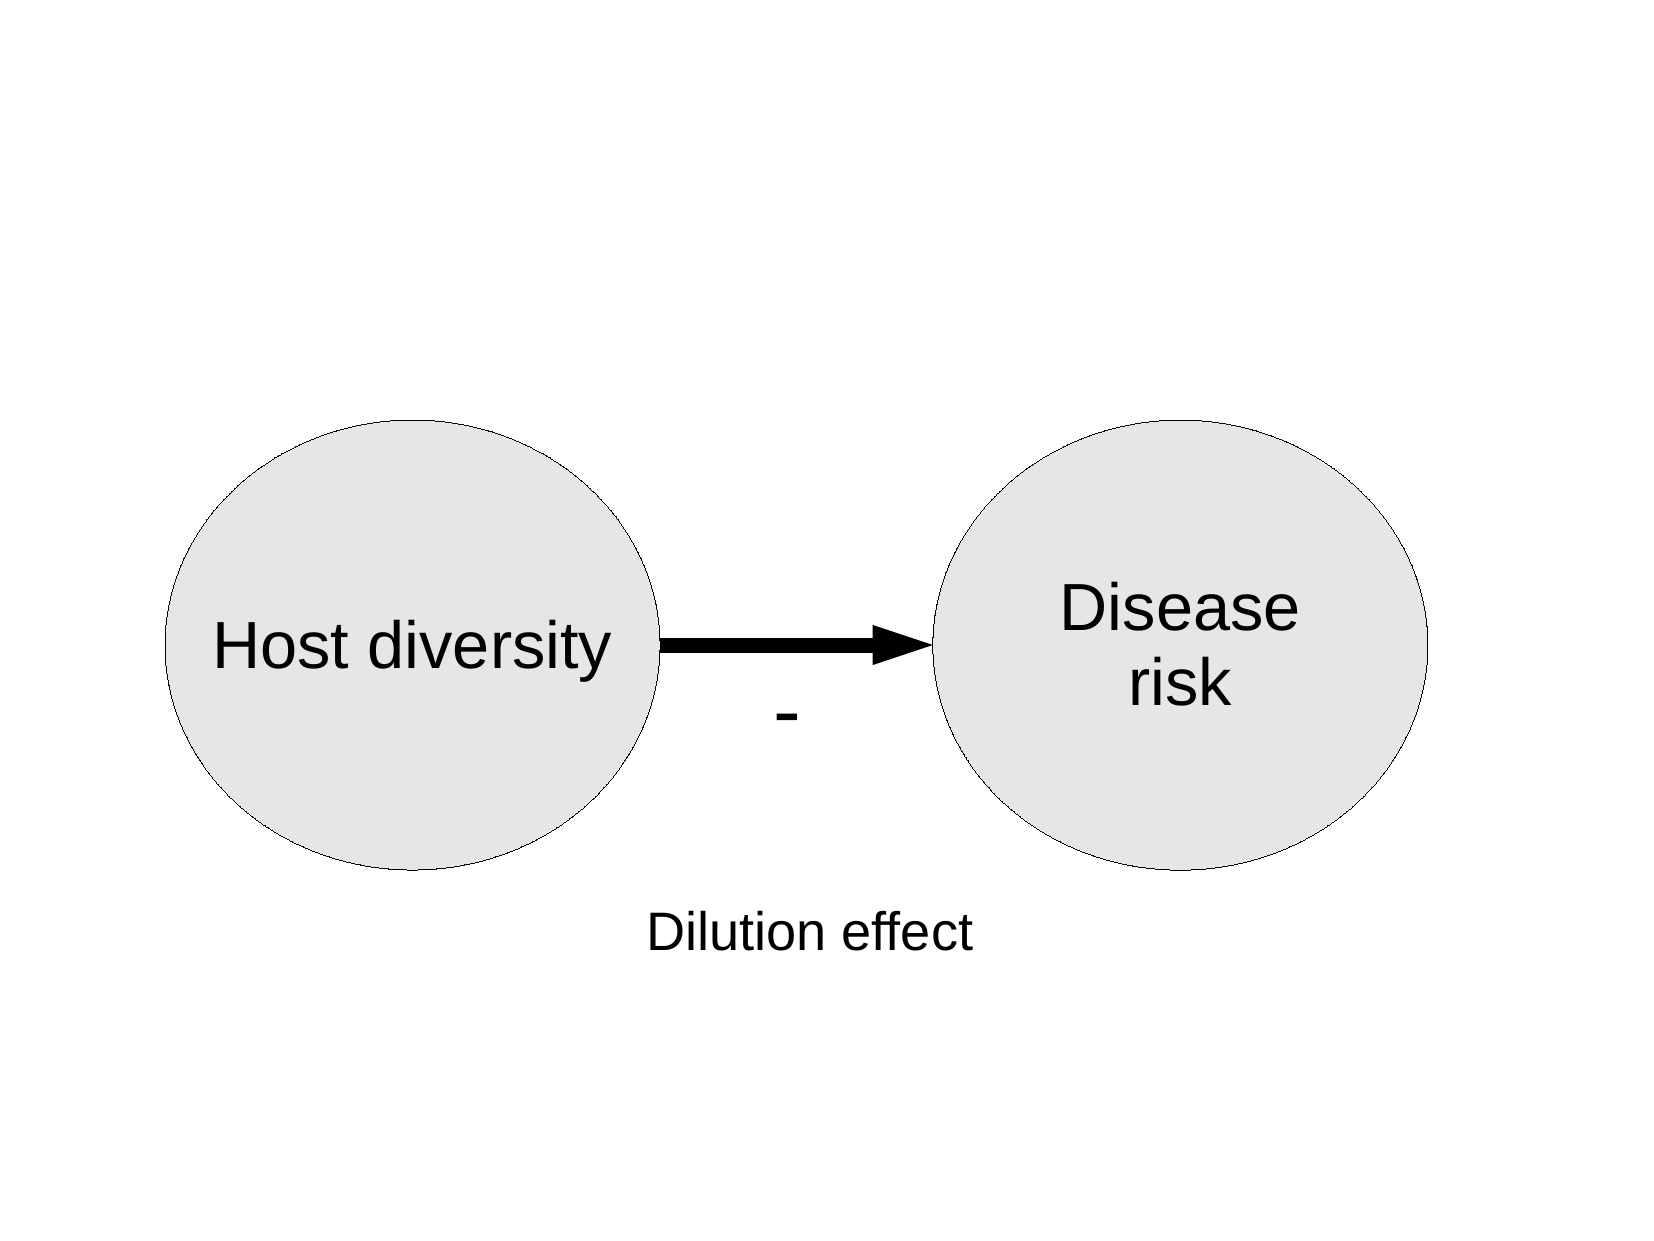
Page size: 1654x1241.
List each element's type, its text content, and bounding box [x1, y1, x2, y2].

text_box - [720, 656, 856, 792]
text_box Host diversity [165, 420, 660, 871]
text_box Dilution effect [495, 852, 1126, 1156]
text_box Disease risk [932, 420, 1428, 871]
